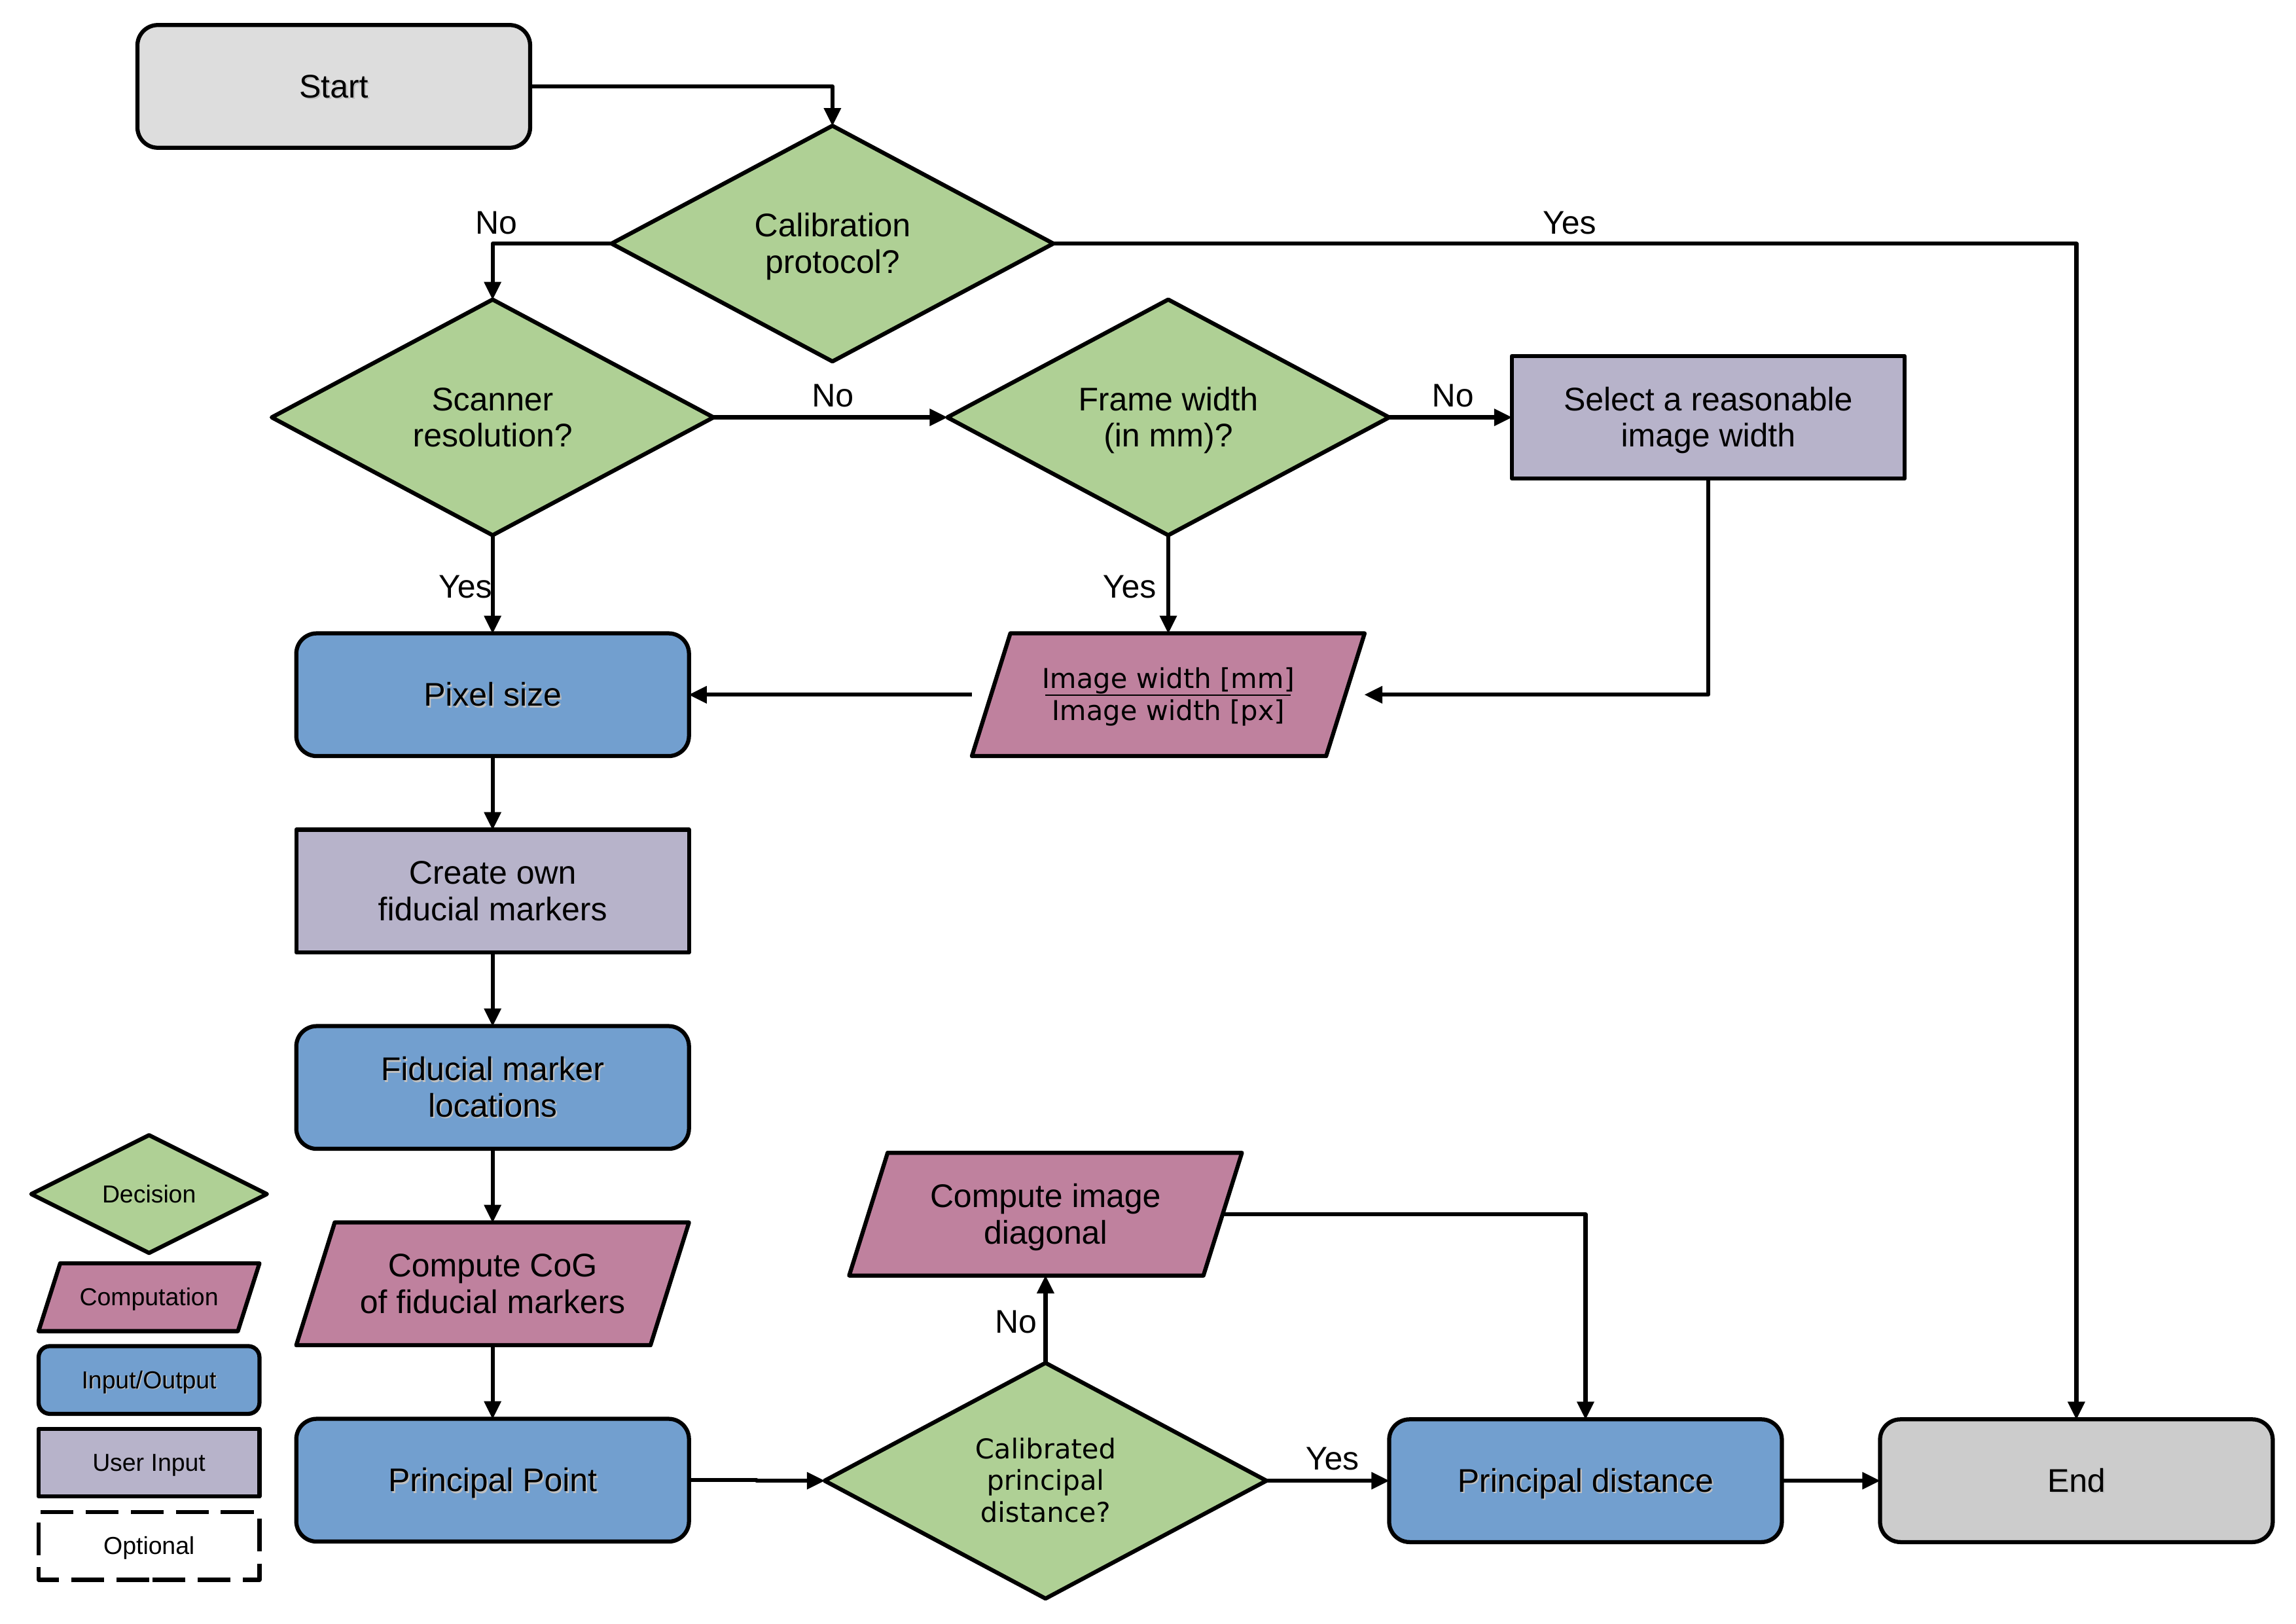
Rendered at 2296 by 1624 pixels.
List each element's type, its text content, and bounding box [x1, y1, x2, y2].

text_box Principal distance [1389, 1419, 1782, 1542]
text_box Yes [429, 563, 502, 610]
text_box Frame width (in mm)? [948, 299, 1389, 535]
text_box Compute CoG of fiducial markers [296, 1222, 689, 1346]
text_box Input/Output [38, 1346, 260, 1415]
text_box No [465, 199, 527, 246]
text_box No [985, 1298, 1043, 1345]
text_box Yes [1296, 1435, 1369, 1479]
text_box Calibration protocol? [611, 126, 1053, 362]
text_box No [1422, 372, 1484, 418]
text_box Optional [38, 1511, 260, 1580]
text_box Create own fiducial markers [296, 829, 689, 953]
text_box Yes [1533, 199, 1606, 242]
text_box Image width [mm] Image width [px] [971, 633, 1365, 757]
text_box Computation [38, 1263, 260, 1331]
text_box Decision [31, 1135, 267, 1254]
text_box Yes [1093, 563, 1166, 610]
text_box Fiducial marker locations [296, 1026, 689, 1149]
text_box End [1880, 1419, 2273, 1542]
text_box Calibrated principal distance? [825, 1363, 1266, 1599]
text_box Select a reasonable image width [1511, 355, 1905, 479]
text_box Compute image diagonal [849, 1153, 1242, 1276]
text_box Start [137, 25, 531, 148]
text_box Scanner resolution? [272, 299, 713, 535]
text_box No [802, 372, 864, 418]
text_box Pixel size [296, 633, 689, 757]
text_box User Input [38, 1428, 260, 1497]
text_box Principal Point [296, 1418, 689, 1542]
